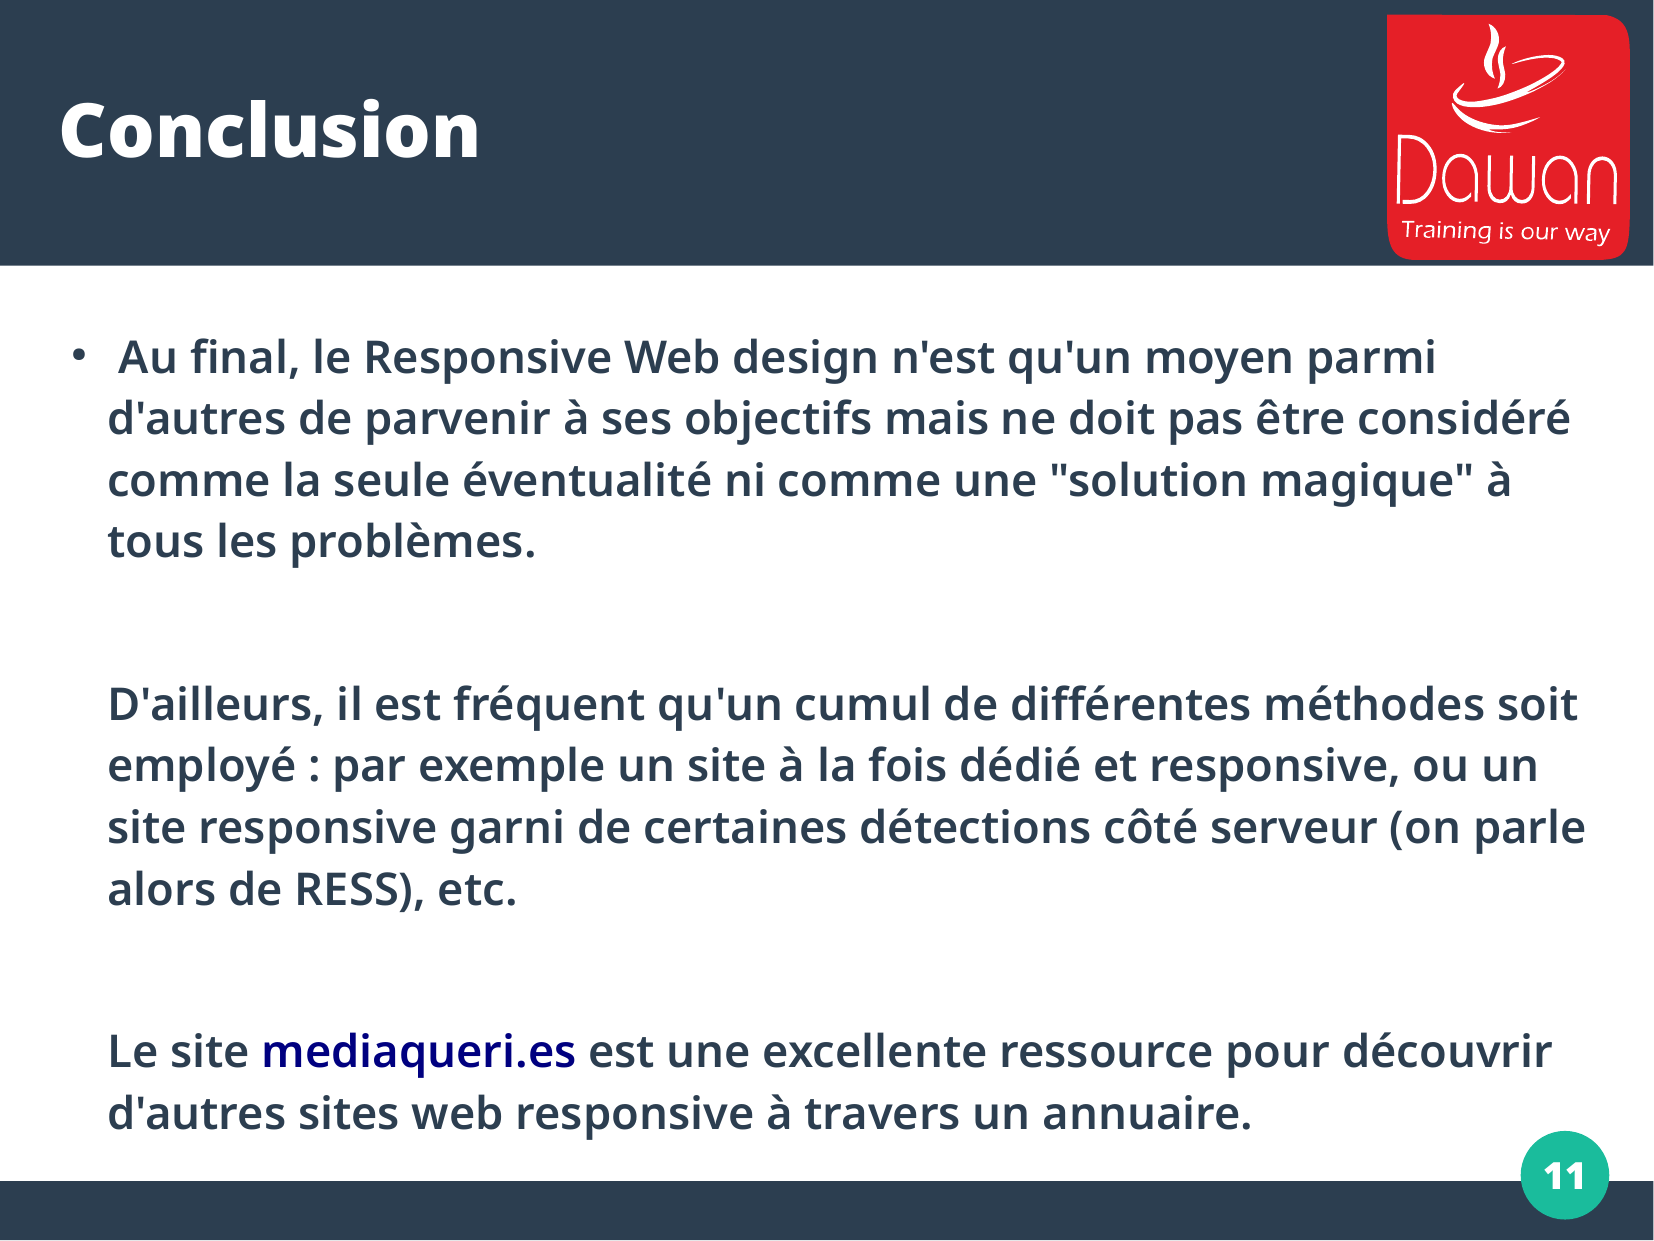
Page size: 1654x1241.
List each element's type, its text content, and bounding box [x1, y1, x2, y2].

list Au final, le Responsive Web design n'est qu'un moyen parmi d'autres de parvenir à ses objectifs mais ne doit pas être considéré comme la seule éventualité ni comme une "solution magique" à tous les problèmes. D'ailleurs, il est fréquent qu'un cumul de différentes méthodes soit employé : par exemple un site à la fois dédié et responsive, ou un site responsive garni de certaines détections côté serveur (on parle alors de RESS), etc. Le site mediaqueri.es est une excellente ressource pour découvrir d'autres sites web responsive à travers un annuaire. [59, 324, 1595, 1152]
title Conclusion [59, 49, 1387, 207]
picture [1387, 14, 1630, 260]
